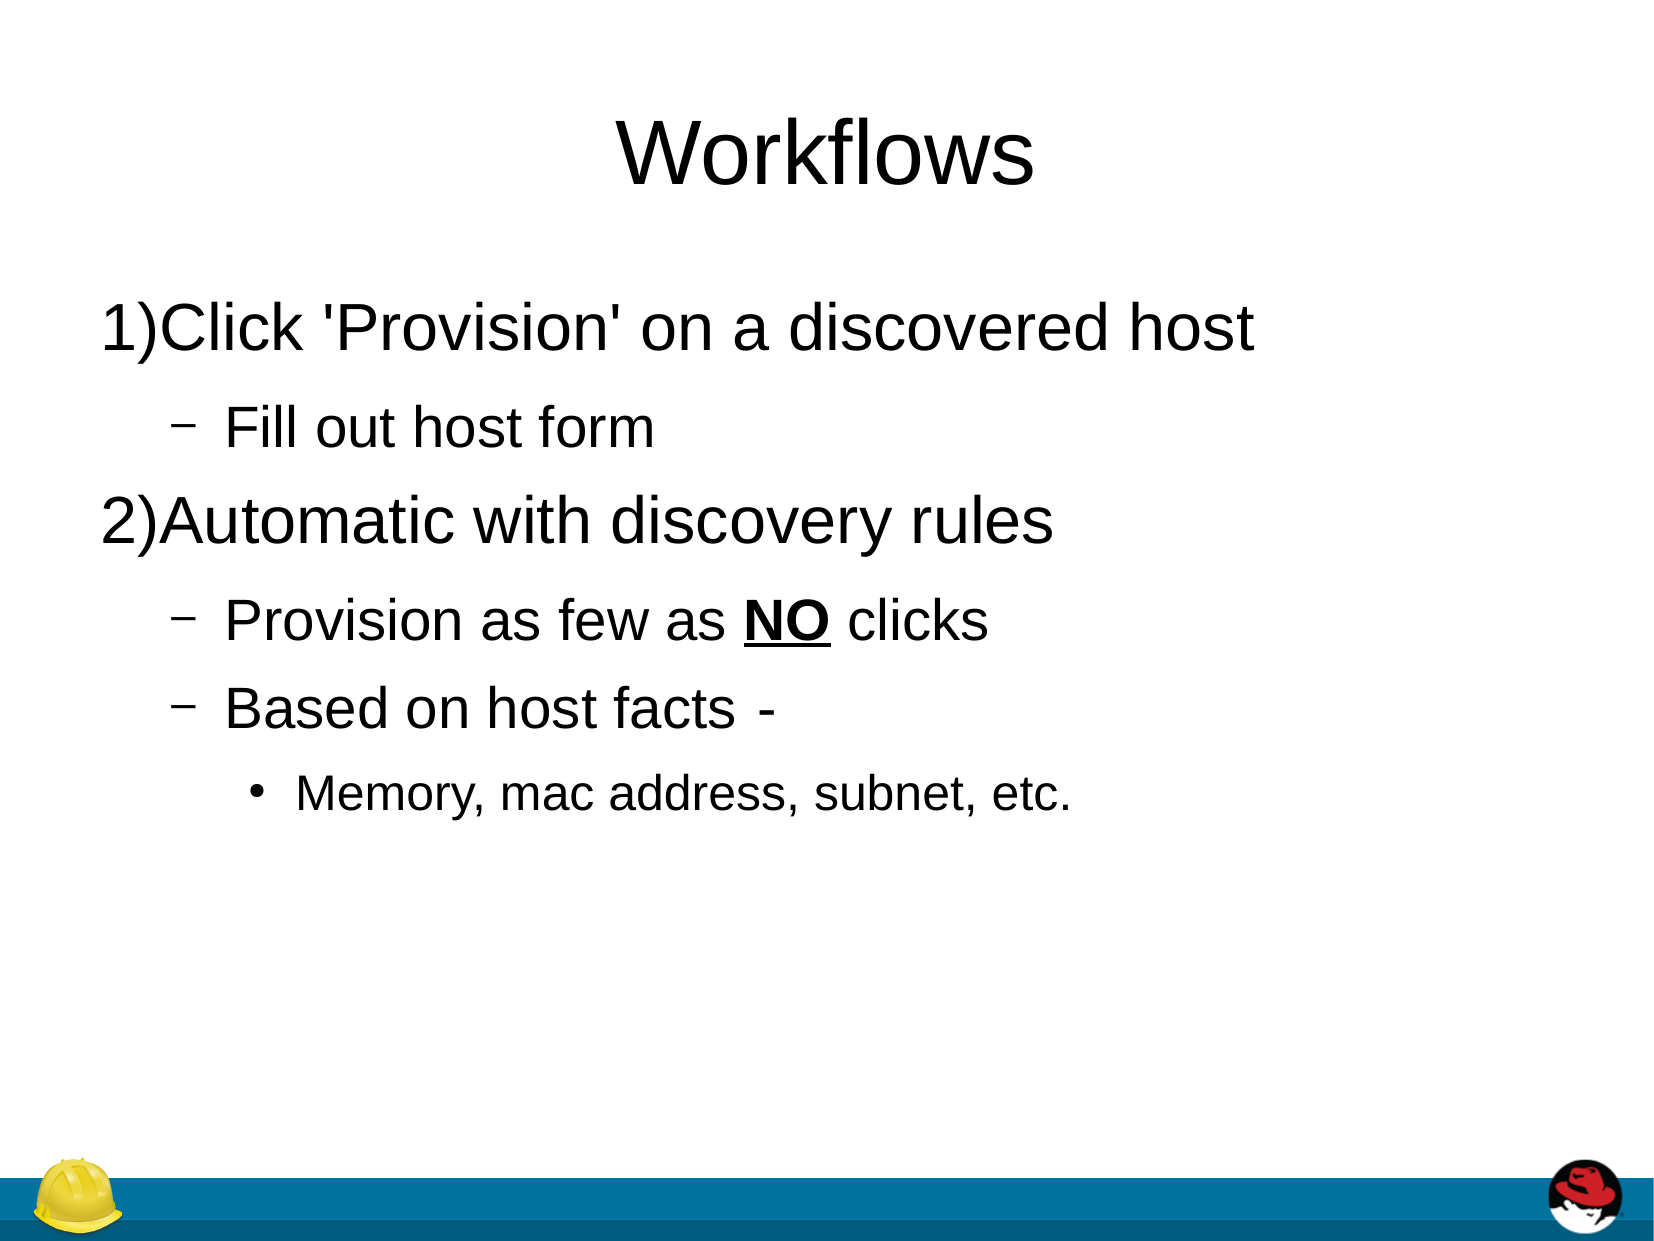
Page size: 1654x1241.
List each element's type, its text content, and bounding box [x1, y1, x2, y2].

picture [23, 1145, 130, 1235]
picture [1547, 1157, 1630, 1233]
title Workflows [82, 49, 1571, 257]
list Click 'Provision' on a discovered host Fill out host form Automatic with discovery rules Provision as few as NO clicks Based on host facts - Memory, mac address, subnet, etc. [82, 290, 1571, 1010]
